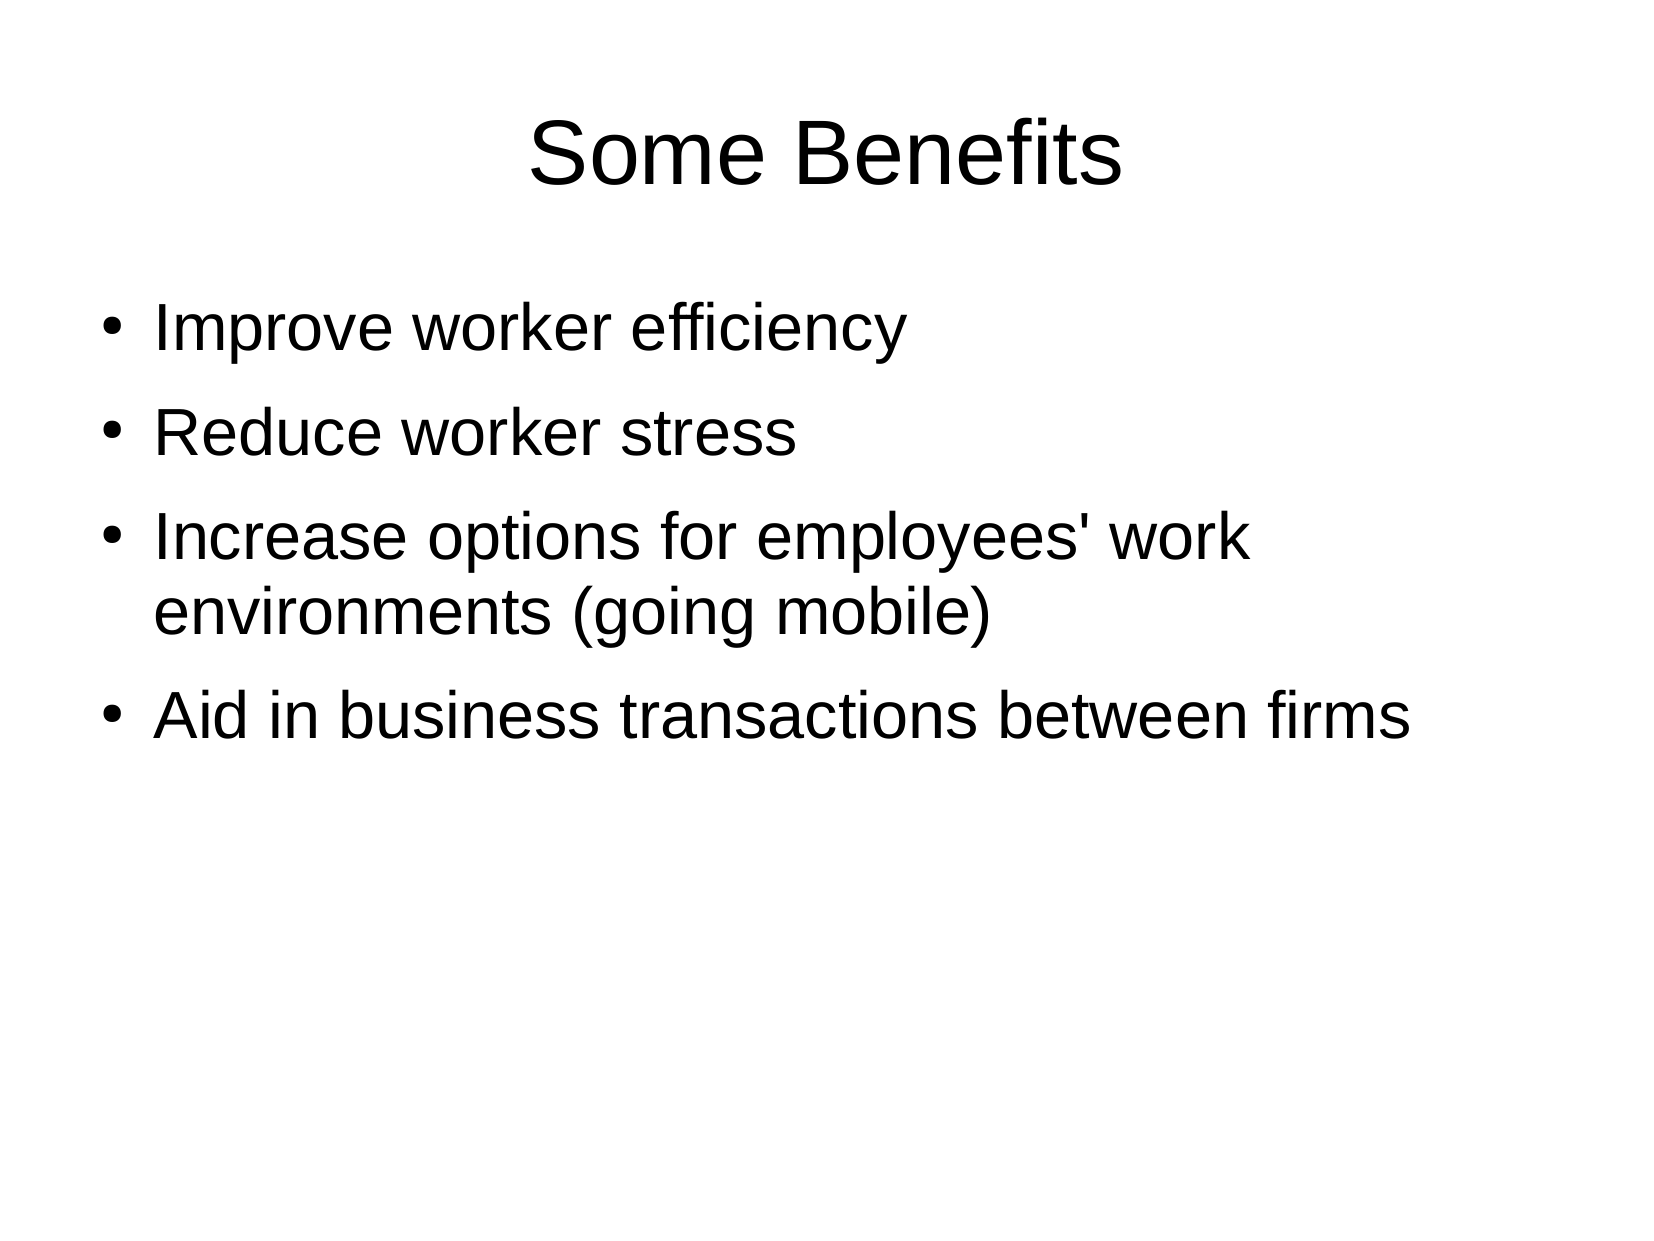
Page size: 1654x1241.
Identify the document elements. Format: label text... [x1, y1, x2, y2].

title Some Benefits [82, 49, 1571, 257]
list Improve worker efficiency Reduce worker stress Increase options for employees' work environments (going mobile) Aid in business transactions between firms [82, 290, 1571, 1010]
